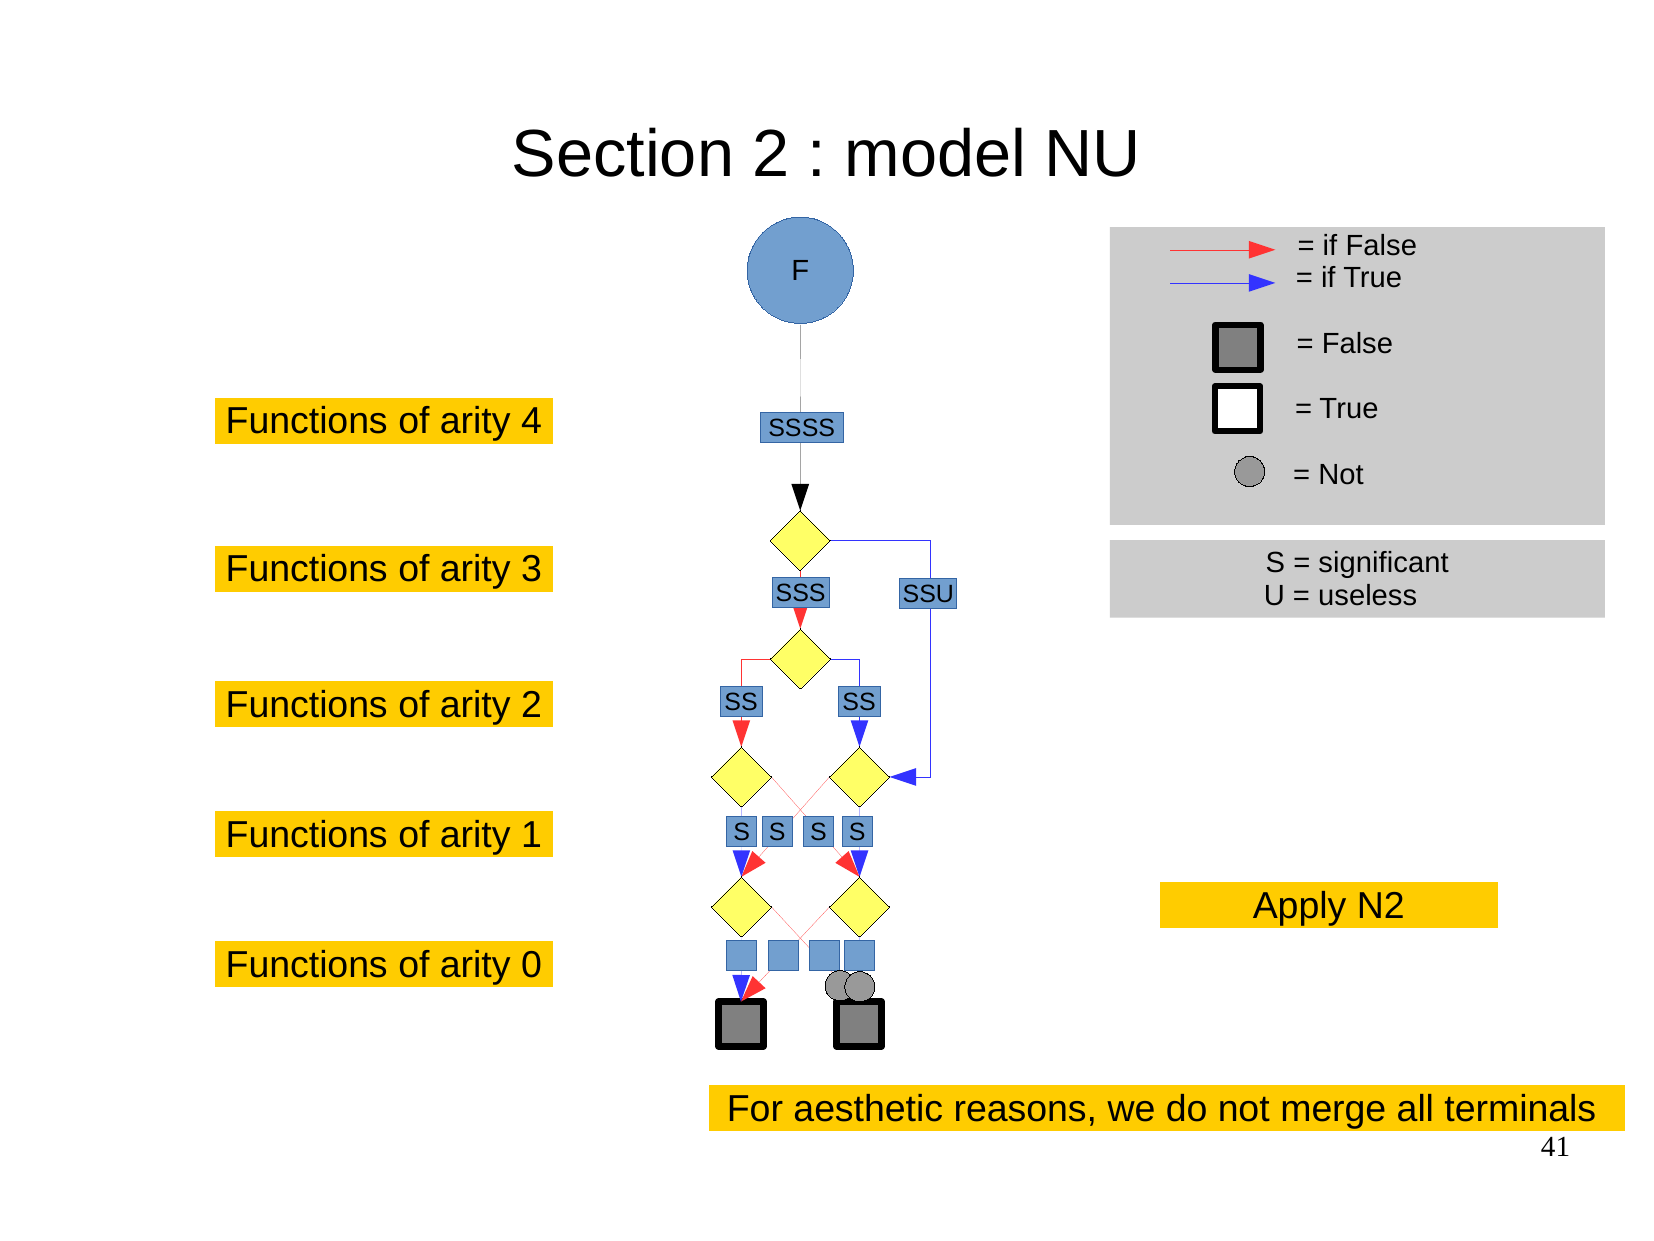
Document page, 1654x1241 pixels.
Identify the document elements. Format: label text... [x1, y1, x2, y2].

text_box Functions of arity 1 [215, 811, 553, 857]
text_box SSSS [760, 412, 844, 443]
text_box F [747, 257, 854, 324]
text_box S [726, 816, 757, 847]
text_box [809, 940, 882, 1047]
text_box [829, 876, 890, 937]
text_box [1234, 456, 1265, 487]
text_box [829, 746, 890, 807]
text_box SS [720, 686, 763, 717]
text_box Apply N2 [1160, 882, 1498, 928]
text_box SSU [899, 578, 957, 609]
text_box SS [838, 686, 881, 717]
text_box [768, 940, 799, 971]
text_box Functions of arity 4 [215, 398, 553, 444]
text_box Functions of arity 3 [215, 546, 553, 592]
text_box For aesthetic reasons, we do not merge all terminals [709, 1085, 1625, 1131]
text_box S [803, 816, 834, 847]
text_box S = significant U = useless [1109, 540, 1605, 618]
text_box [711, 746, 772, 807]
text_box [770, 628, 831, 689]
text_box = if False = if True = False = True = Not [1109, 227, 1605, 525]
text_box S [762, 816, 793, 847]
text_box SSS [772, 577, 830, 608]
text_box [726, 940, 757, 971]
text_box [1215, 386, 1261, 432]
text_box [711, 876, 772, 937]
text_box Functions of arity 2 [215, 681, 553, 727]
text_box [1215, 324, 1261, 370]
text_box Functions of arity 0 [215, 941, 553, 987]
title Section 2 : model NU [82, 49, 1571, 257]
text_box [770, 510, 831, 571]
text_box [718, 1001, 764, 1047]
text_box S [842, 816, 873, 847]
